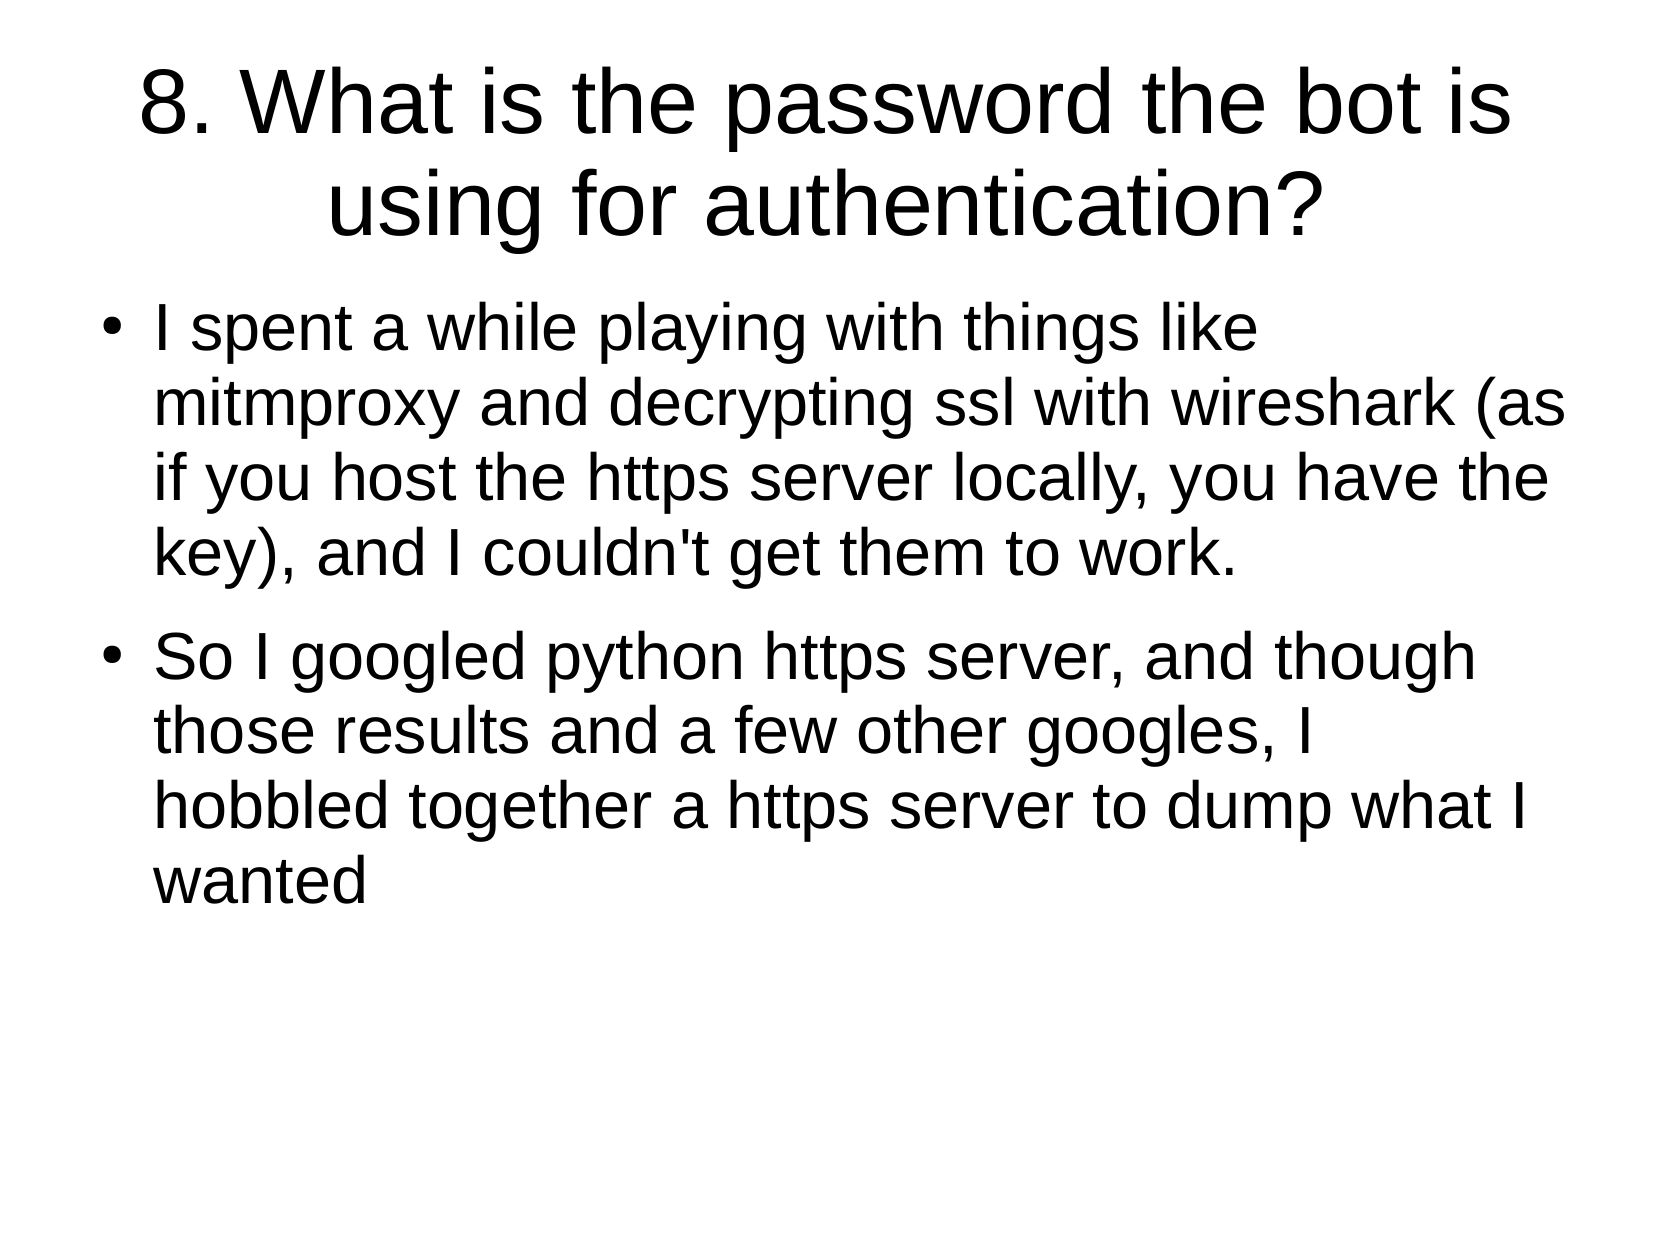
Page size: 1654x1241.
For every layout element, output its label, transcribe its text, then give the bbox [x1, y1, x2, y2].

title 8. What is the password the bot is using for authentication? [82, 49, 1571, 257]
list I spent a while playing with things like mitmproxy and decrypting ssl with wireshark (as if you host the https server locally, you have the key), and I couldn't get them to work. So I googled python https server, and though those results and a few other googles, I hobbled together a https server to dump what I wanted [82, 290, 1571, 1010]
